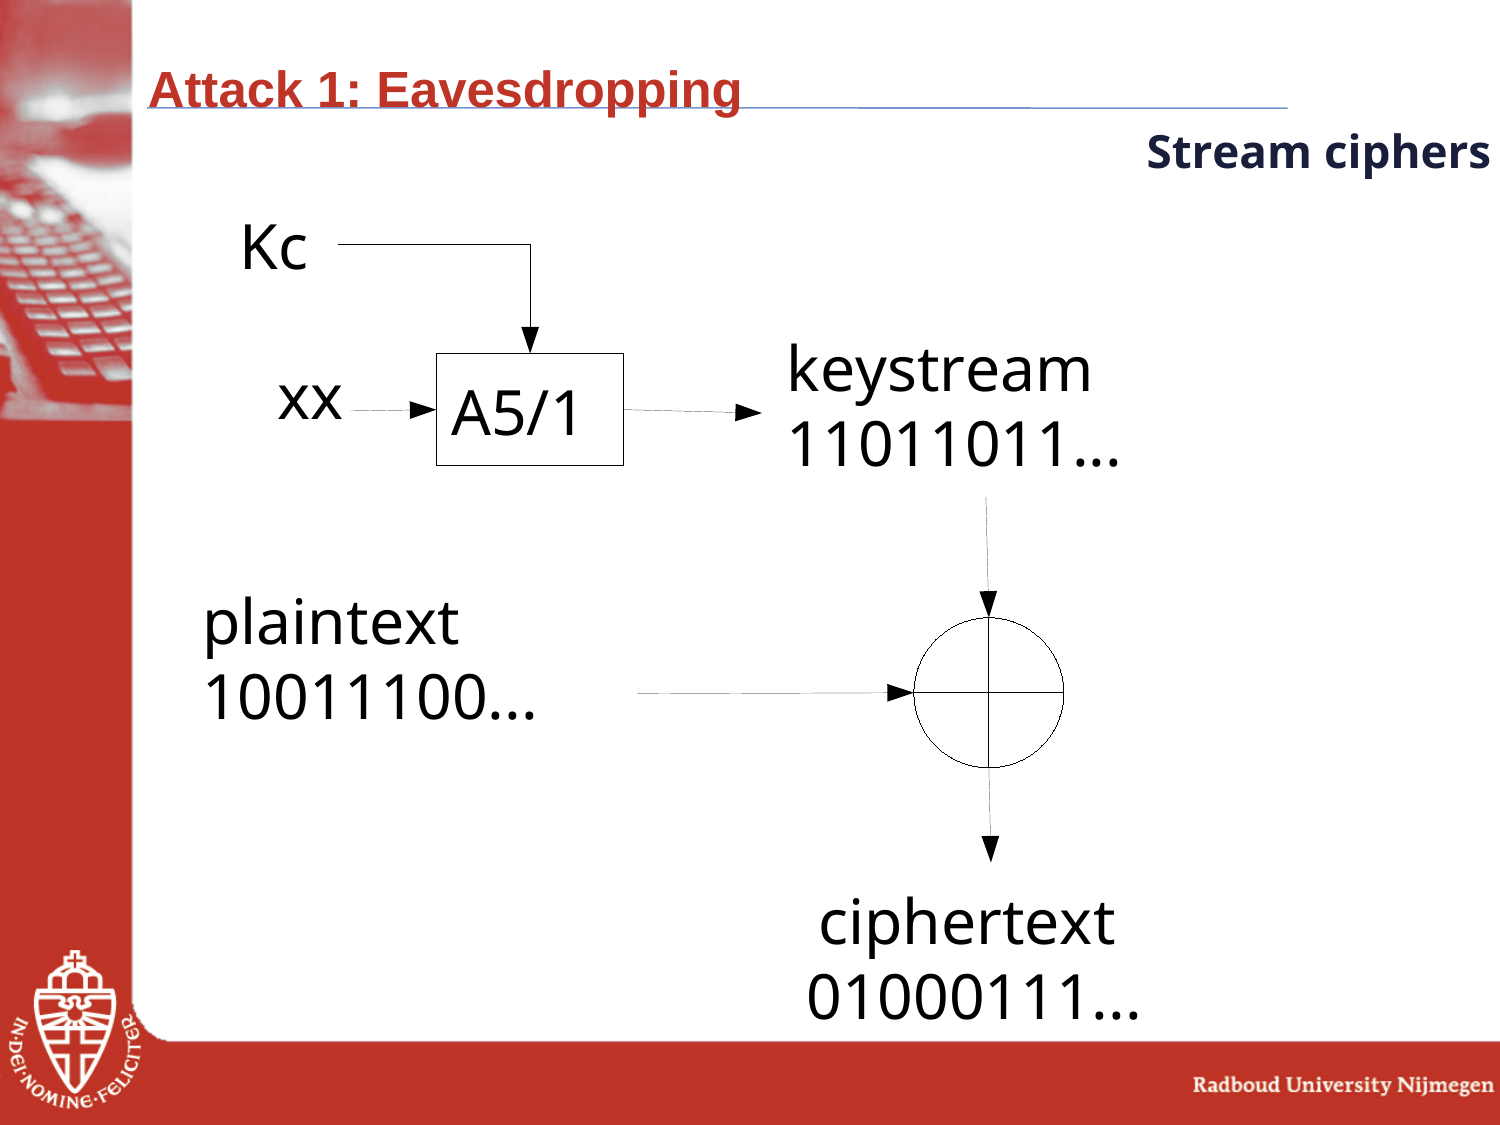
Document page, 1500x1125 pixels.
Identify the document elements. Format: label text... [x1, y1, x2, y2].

text_box 11011011... [771, 384, 1201, 498]
text_box plaintext [187, 562, 563, 676]
text_box keystream [771, 309, 1147, 423]
text_box xx [262, 337, 376, 451]
text_box 10011100... [187, 637, 638, 751]
picture [0, 0, 1500, 1125]
text_box Kc [225, 187, 338, 300]
text_box 01000111... [791, 937, 1430, 1051]
title Attack 1: Eavesdropping [147, 0, 1491, 122]
text_box A5/1 [436, 353, 624, 466]
text_box Stream ciphers [406, 115, 1495, 178]
text_box ciphertext [803, 862, 1179, 976]
